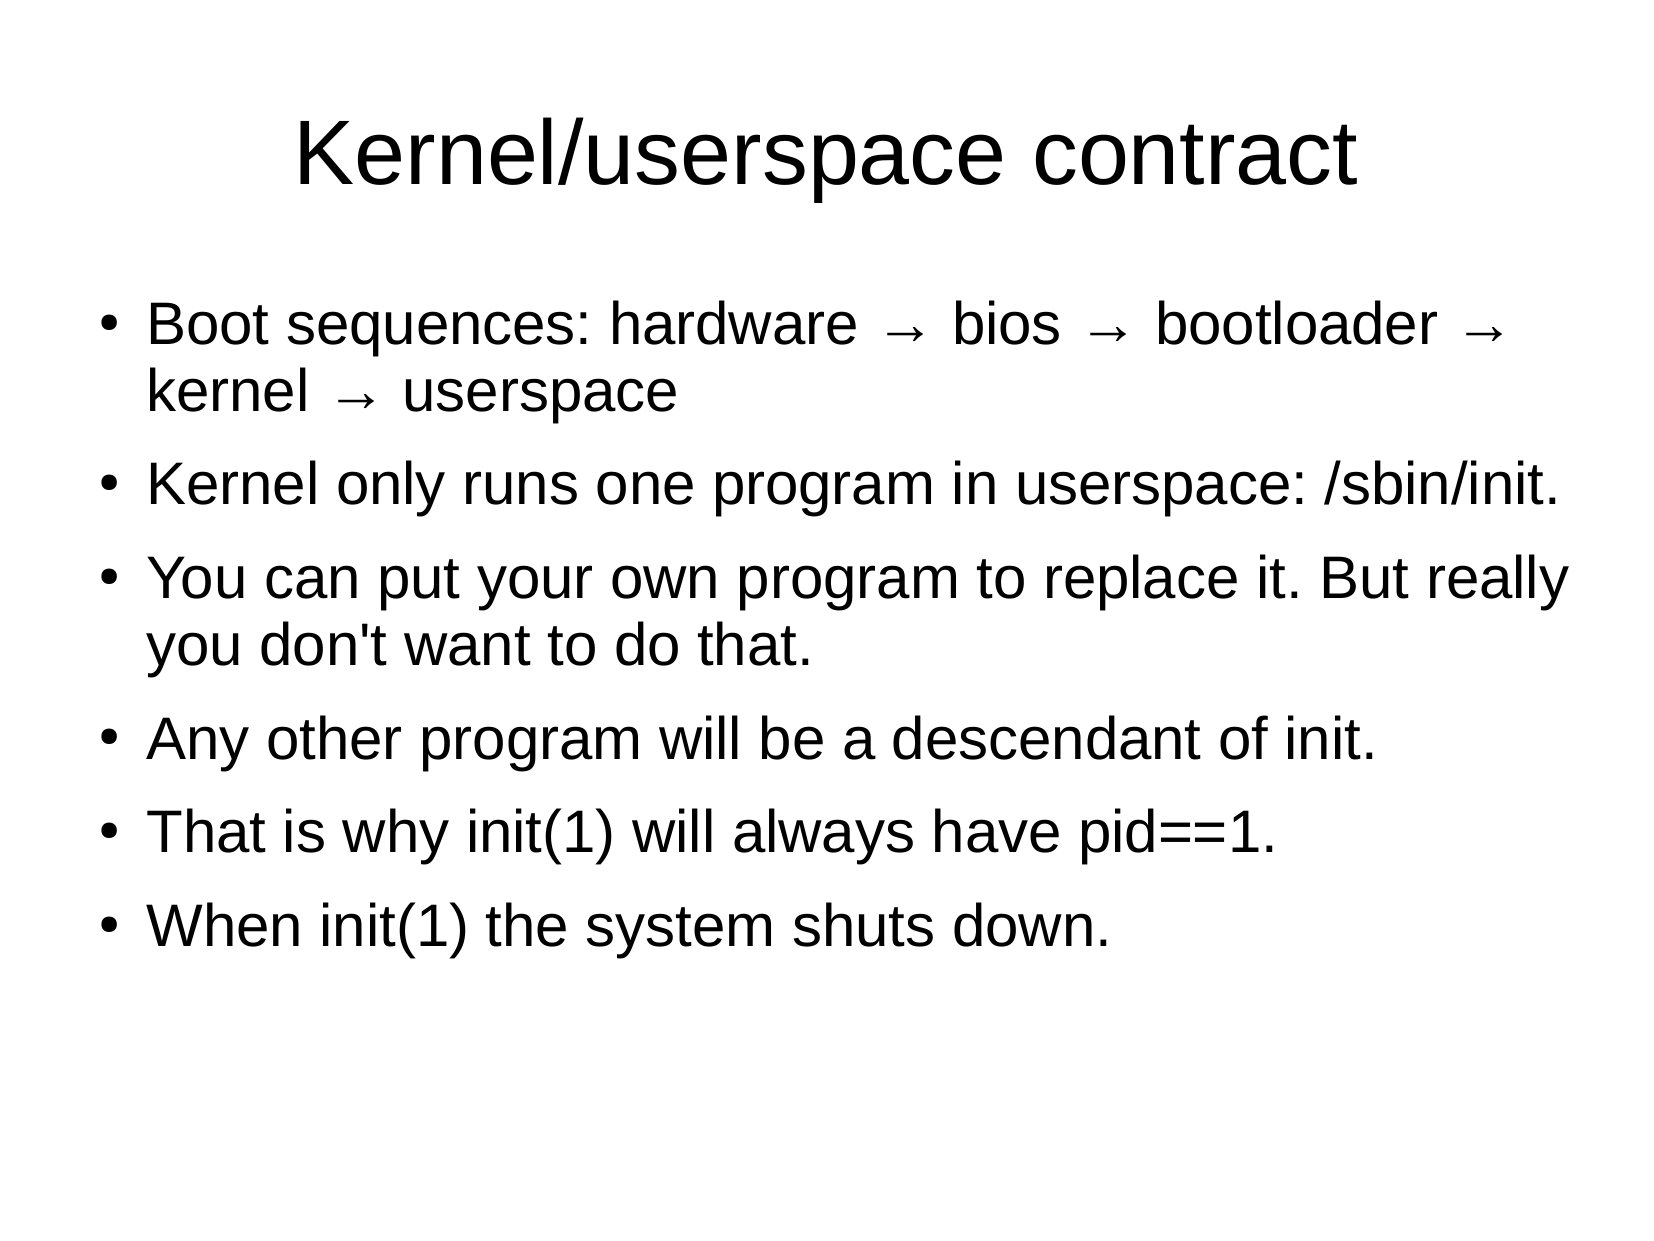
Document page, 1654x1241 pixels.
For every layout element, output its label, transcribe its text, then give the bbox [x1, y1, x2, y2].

list Boot sequences: hardware → bios → bootloader → kernel → userspace Kernel only runs one program in userspace: /sbin/init. You can put your own program to replace it. But really you don't want to do that. Any other program will be a descendant of init. That is why init(1) will always have pid==1. When init(1) the system shuts down. [82, 290, 1571, 1010]
title Kernel/userspace contract [82, 49, 1571, 257]
